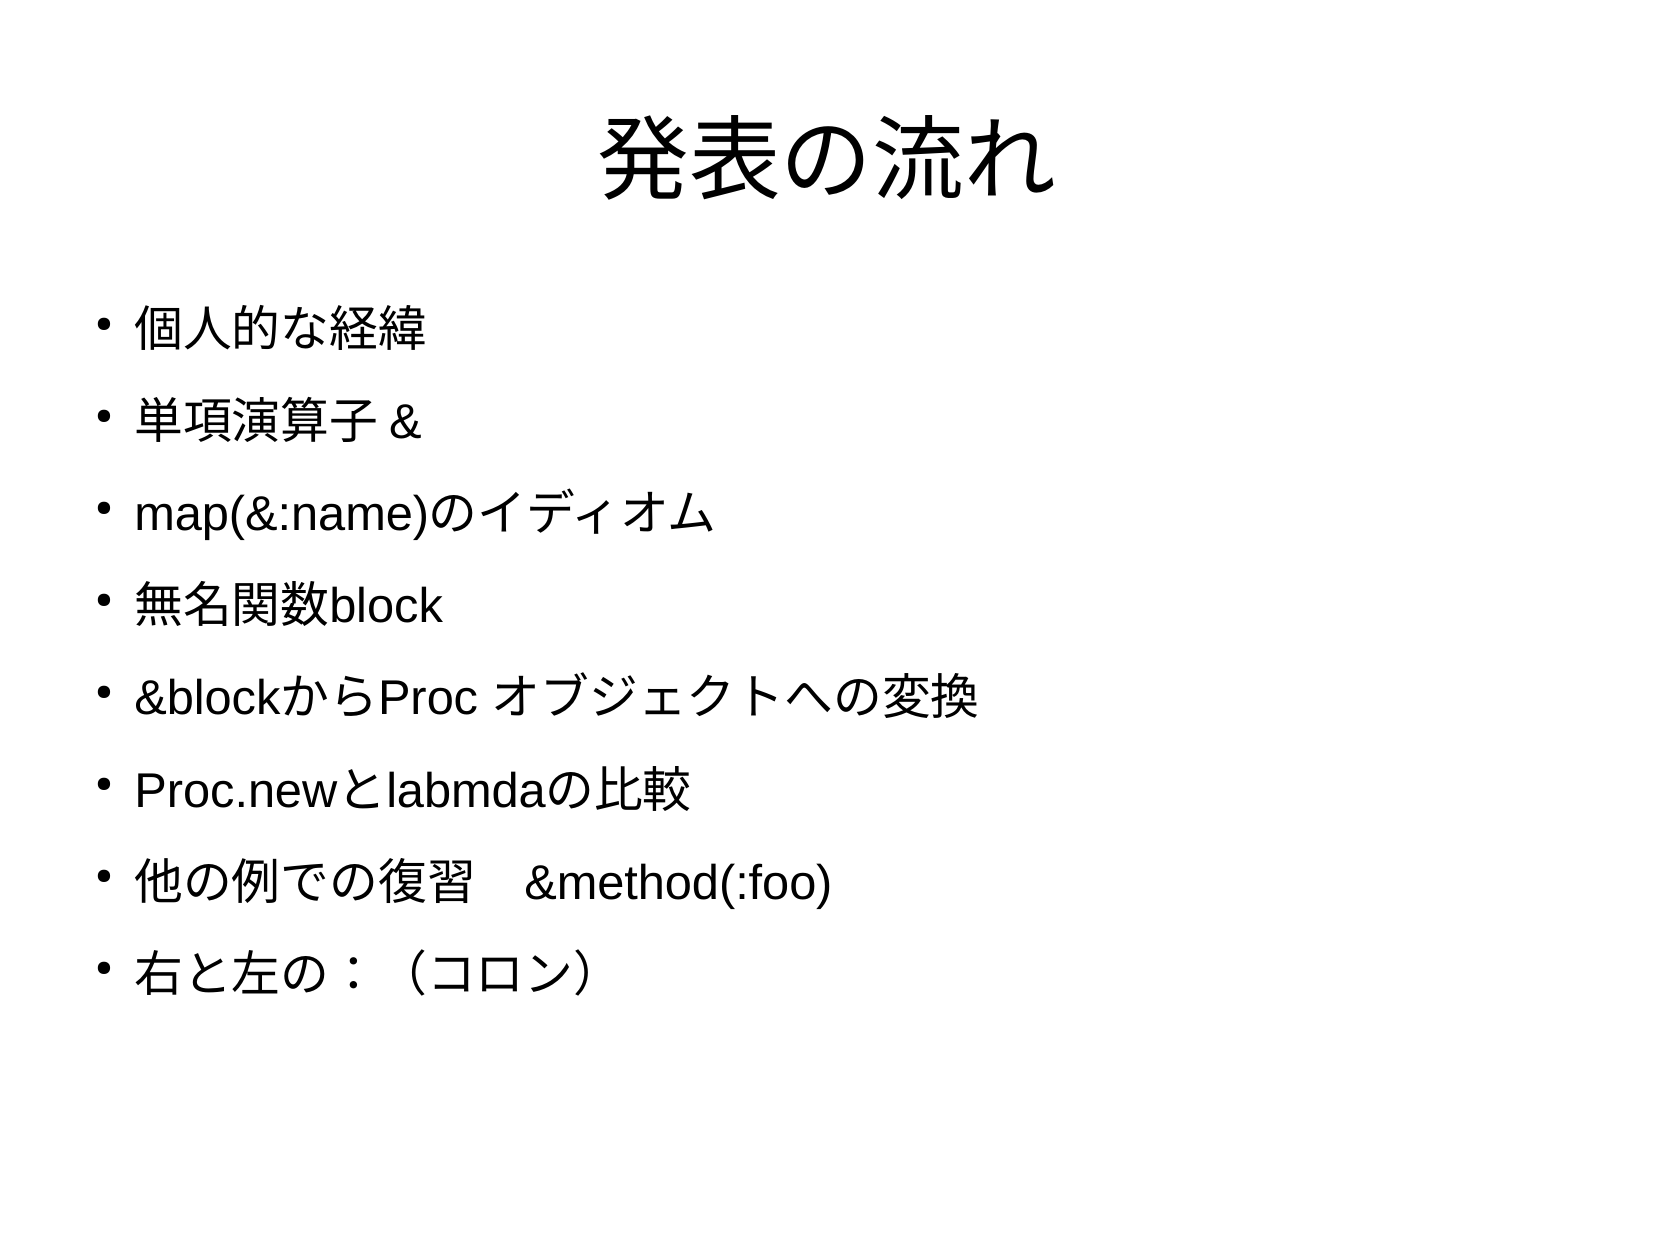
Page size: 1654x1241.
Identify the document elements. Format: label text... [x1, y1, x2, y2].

title 発表の流れ [82, 49, 1571, 257]
list 個人的な経緯 単項演算子 & map(&:name)のイディオム 無名関数block &blockからProc オブジェクトへの変換 Proc.newとlabmdaの比較 他の例での復習 &method(:foo) 右と左の：（コロン） [82, 290, 1571, 1010]
